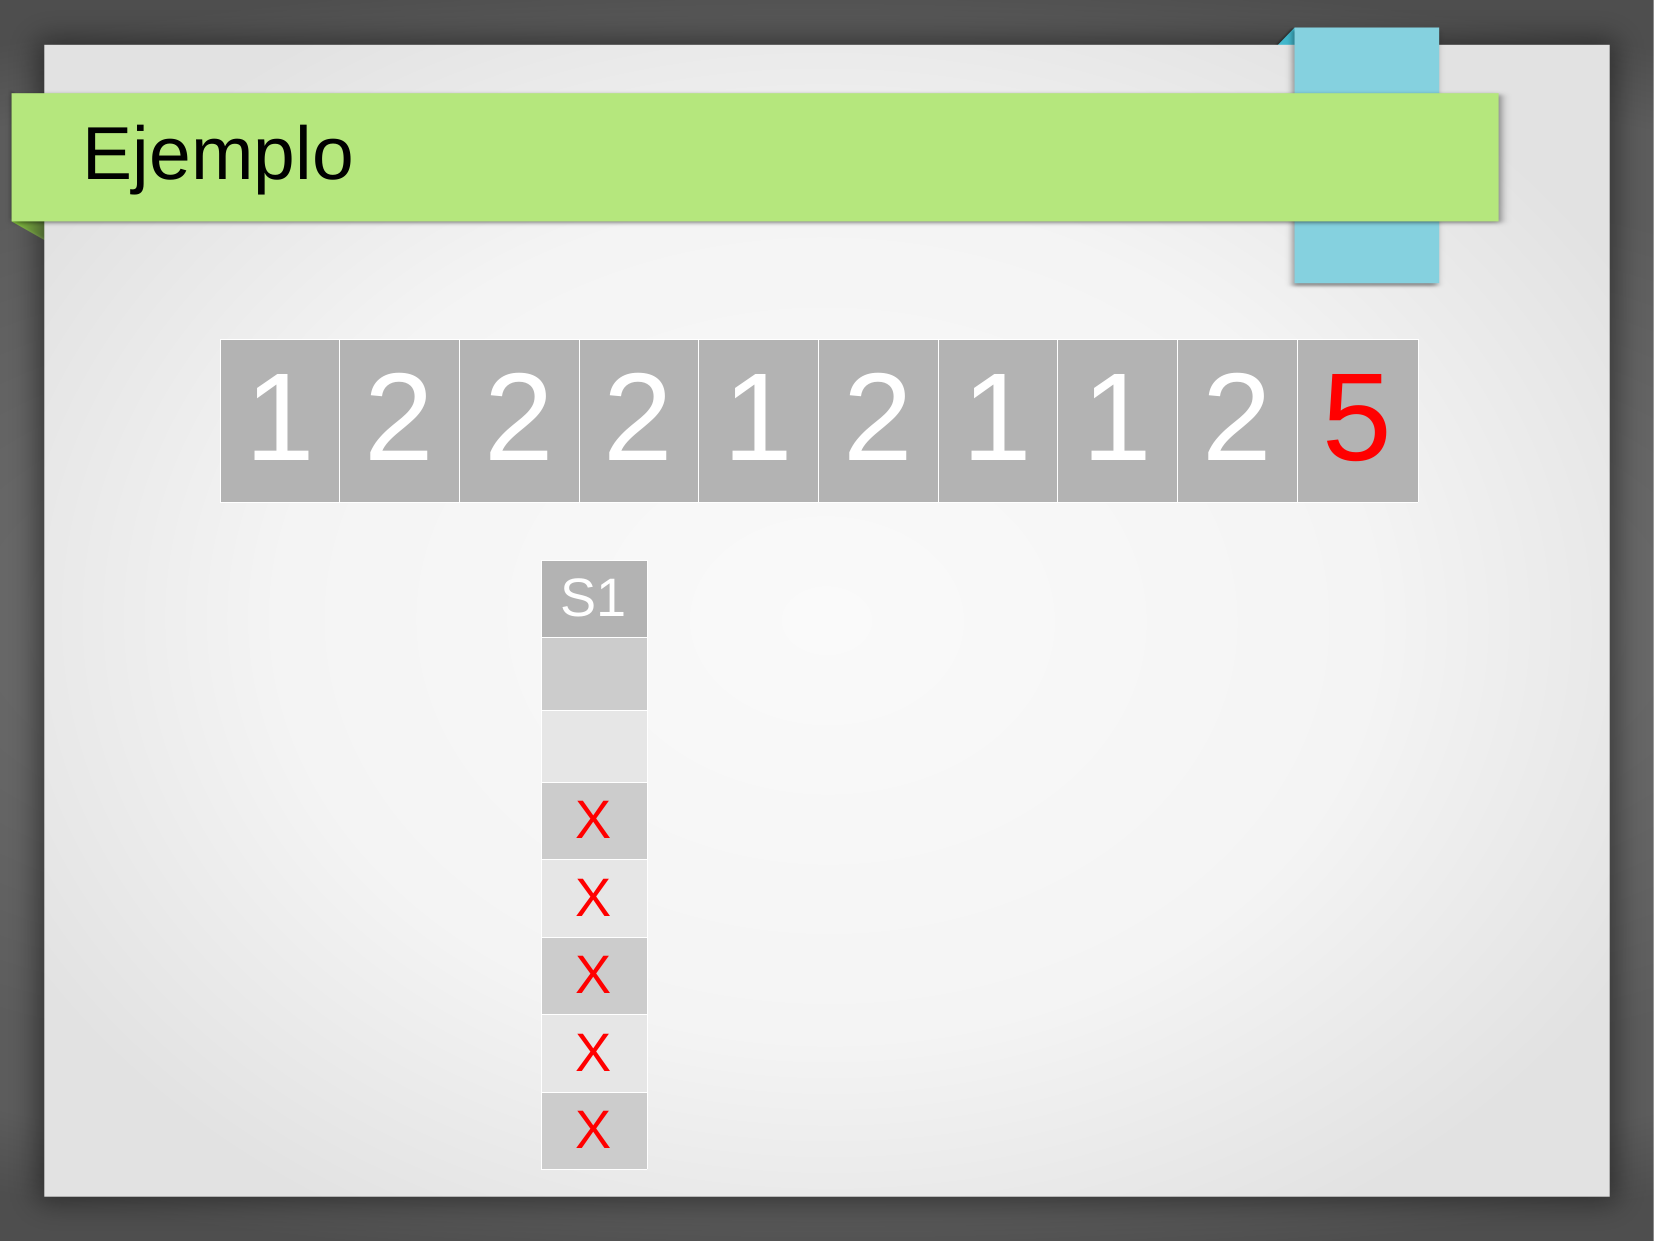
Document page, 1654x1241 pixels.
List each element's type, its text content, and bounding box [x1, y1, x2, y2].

table_cell X [542, 1015, 647, 1092]
table_cell [542, 711, 647, 782]
table_cell X [542, 783, 647, 859]
table_header 2 [460, 340, 579, 502]
title Ejemplo [82, 94, 1264, 213]
table_cell X [542, 1093, 647, 1169]
table_header 2 [1178, 340, 1297, 502]
table_header 1 [221, 340, 339, 502]
table_header 5 [1298, 340, 1418, 502]
table_header 2 [340, 340, 459, 502]
table_header 2 [580, 340, 698, 502]
picture [0, 0, 1654, 1241]
table_header 2 [819, 340, 938, 502]
table_cell X [542, 860, 647, 937]
table_header 1 [1058, 340, 1177, 502]
table_header 1 [699, 340, 818, 502]
table_cell [542, 638, 647, 710]
table_cell X [542, 938, 647, 1014]
table_header 1 [939, 340, 1057, 502]
table_header S1 [542, 561, 647, 637]
